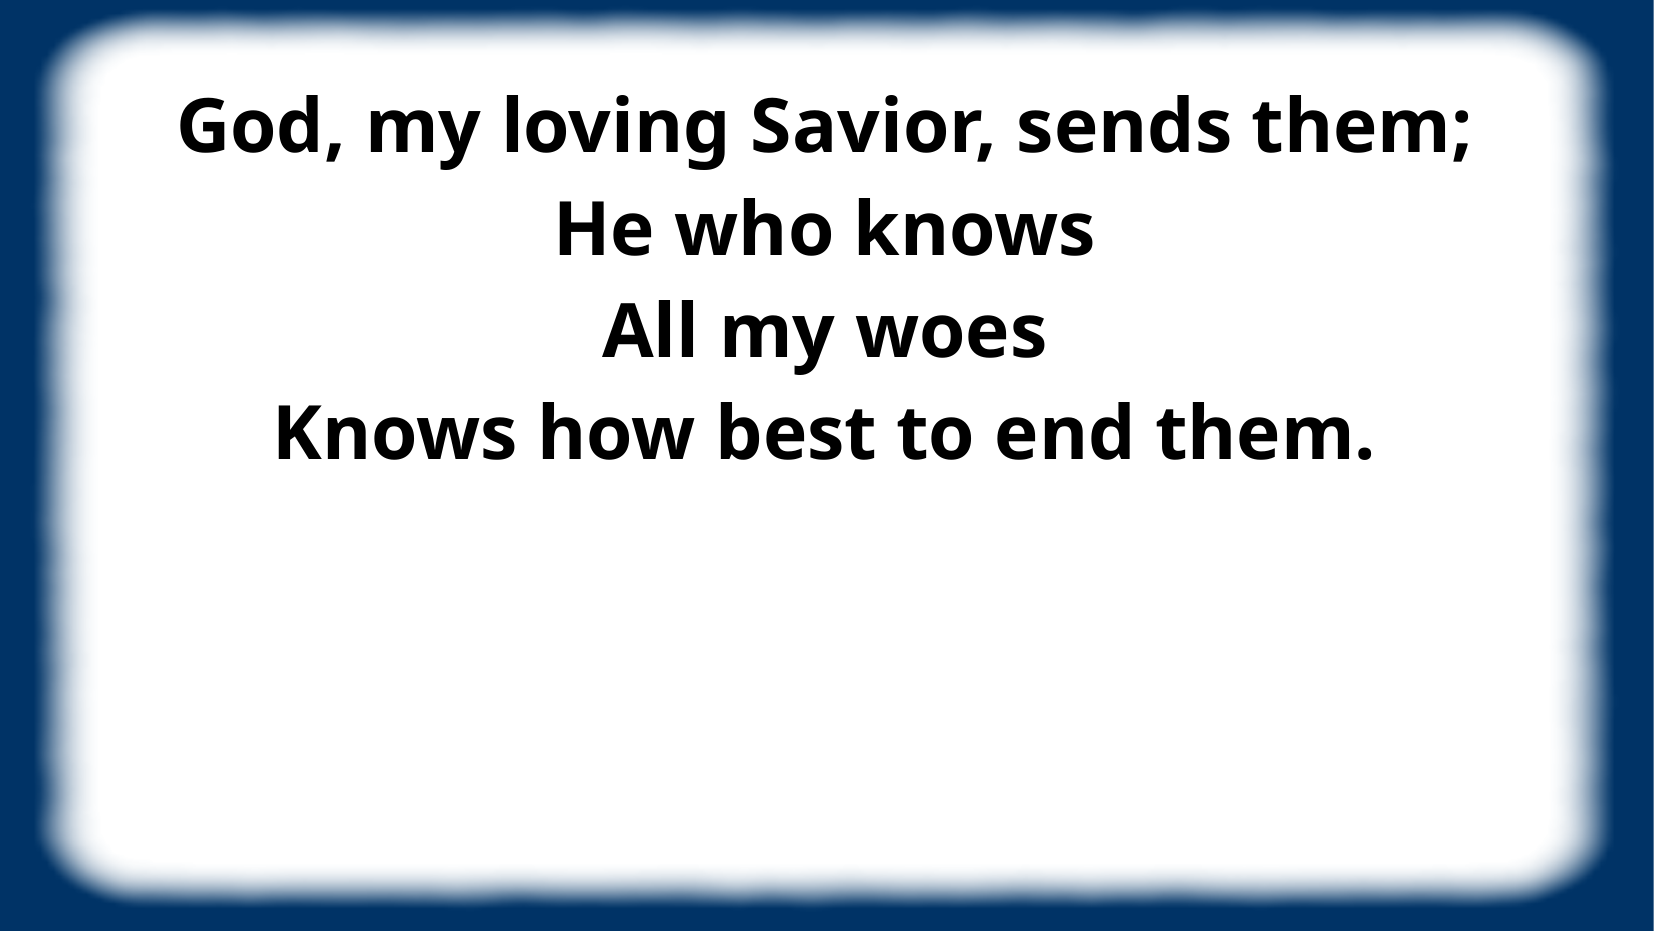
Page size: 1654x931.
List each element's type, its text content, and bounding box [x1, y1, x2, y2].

text_box God, my loving Savior, sends them; He who knows All my woes Knows how best to end them. [105, 65, 1546, 480]
picture [0, 0, 1654, 931]
